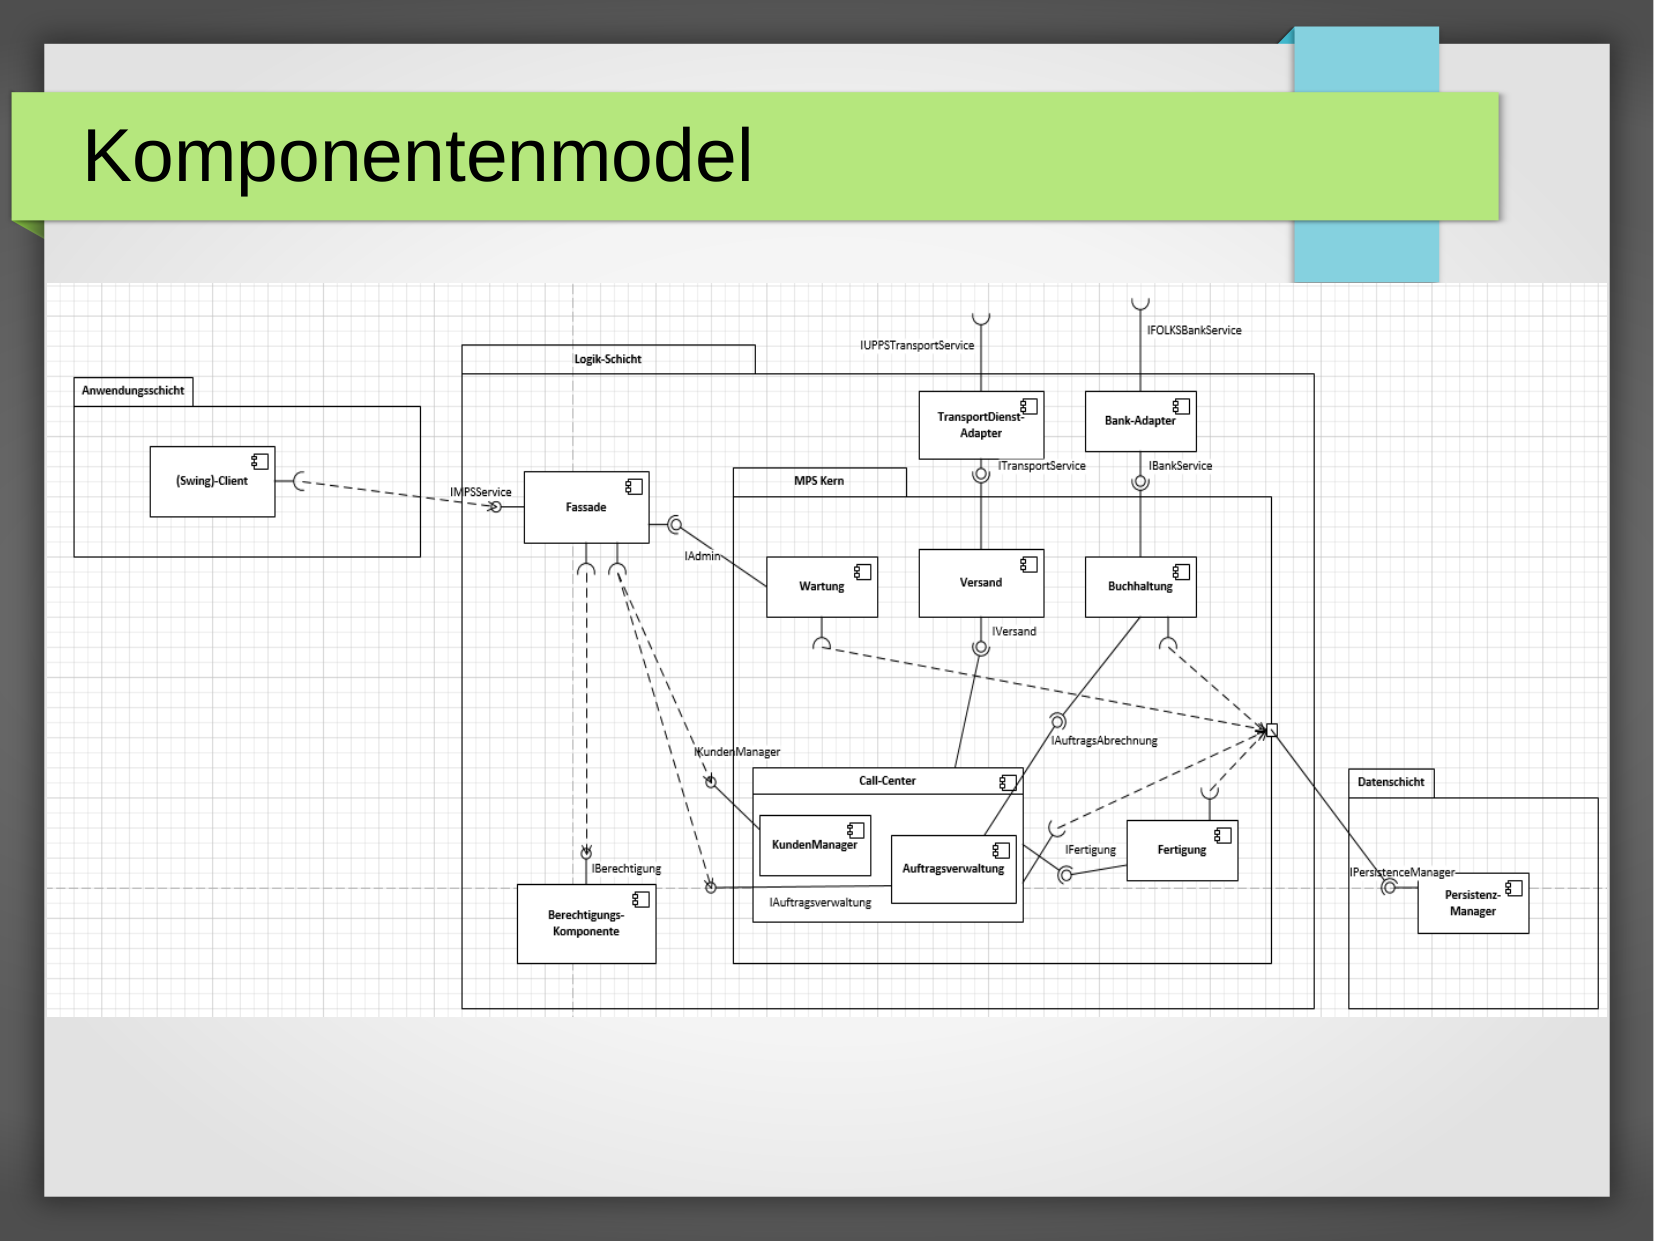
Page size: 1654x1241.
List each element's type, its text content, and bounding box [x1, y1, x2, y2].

title Komponentenmodel [82, 49, 1571, 257]
picture [0, 0, 1654, 1241]
